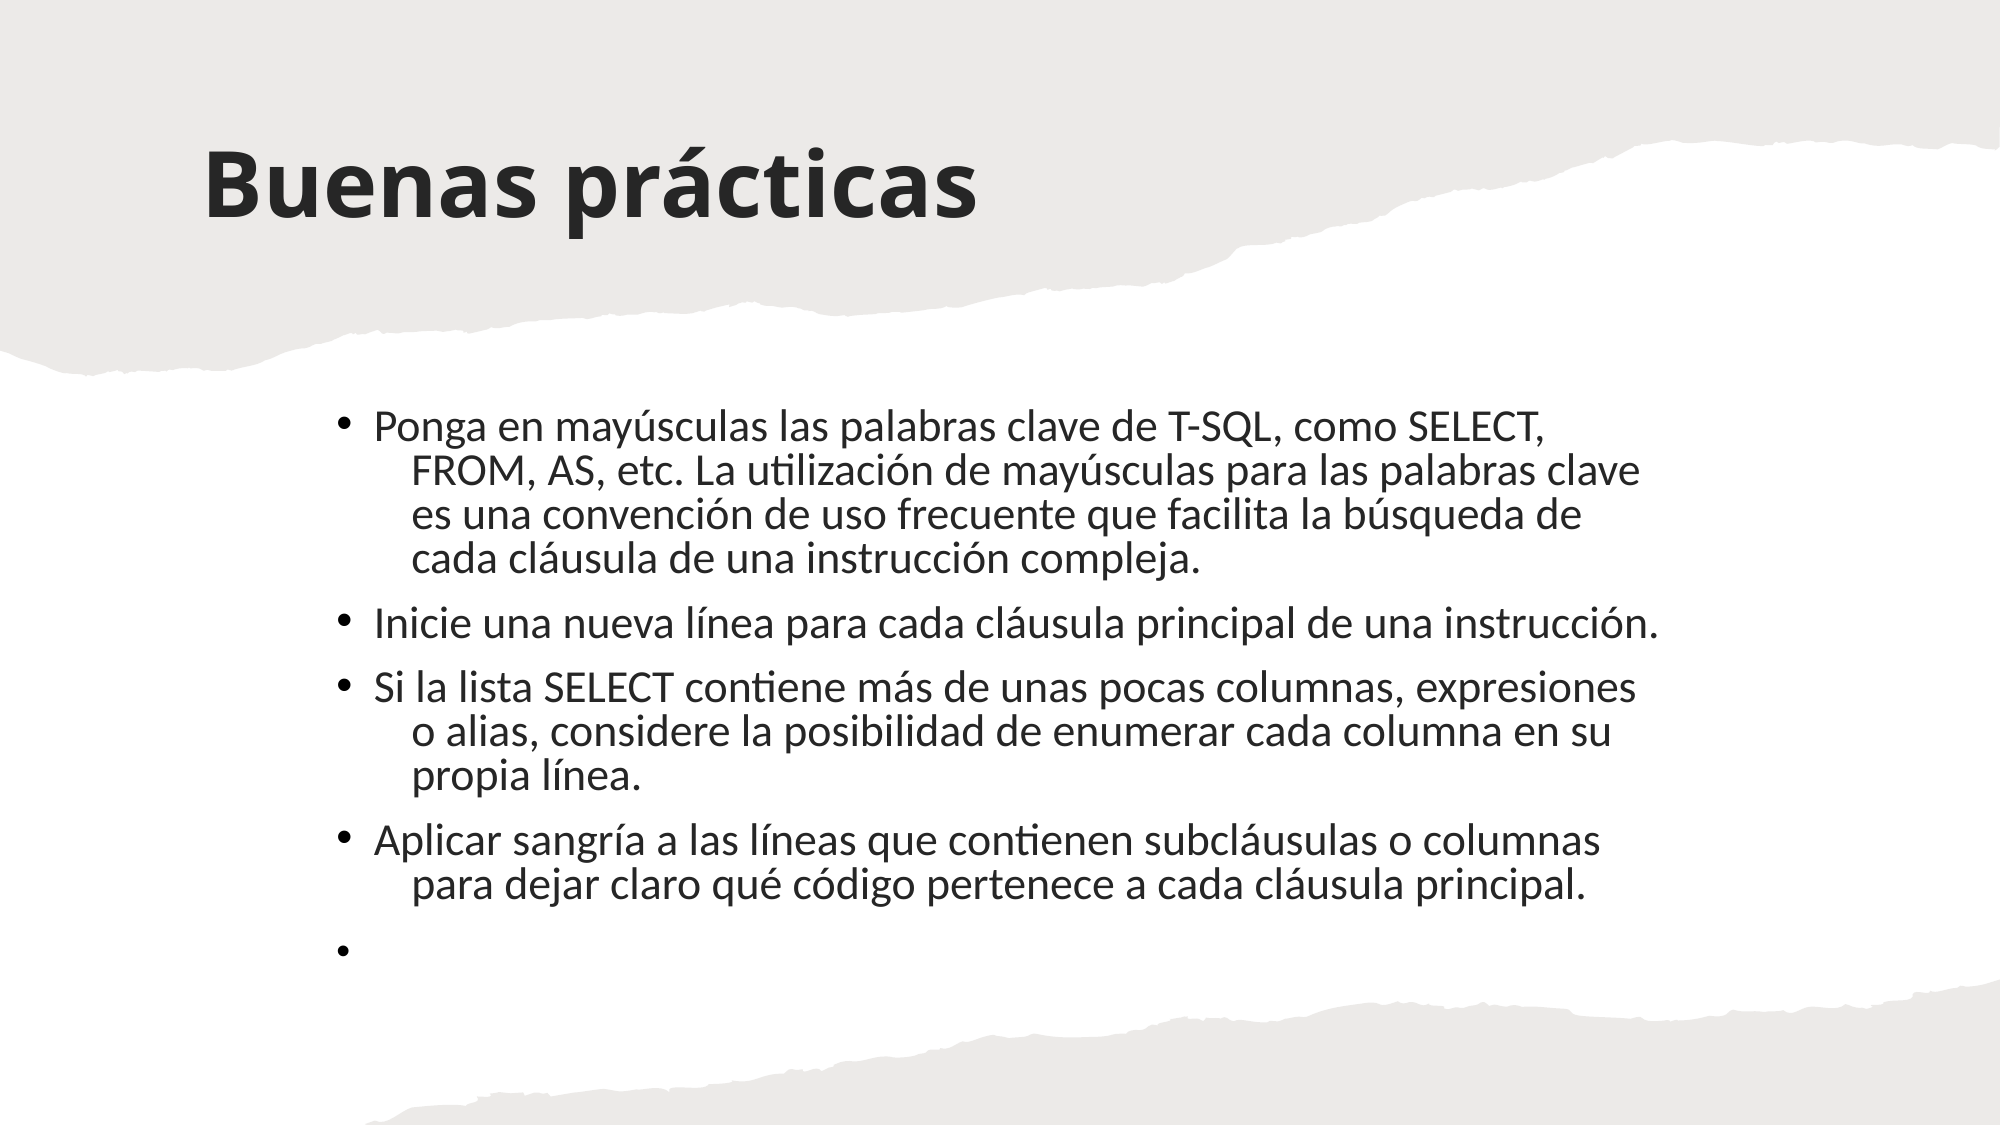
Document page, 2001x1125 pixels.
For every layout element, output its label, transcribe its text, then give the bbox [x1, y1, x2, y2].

text_box [0, 0, 2000, 1125]
title Buenas prácticas [186, 90, 1752, 286]
list Ponga en mayúsculas las palabras clave de T-SQL, como SELECT, FROM, AS, etc. La utilización de mayúsculas para las palabras clave es una convención de uso frecuente que facilita la búsqueda de cada cláusula de una instrucción compleja. Inicie una nueva línea para cada cláusula principal de una instrucción. Si la lista SELECT contiene más de unas pocas columnas, expresiones o alias, considere la posibilidad de enumerar cada columna en su propia línea. Aplicar sangría a las líneas que contienen subcláusulas o columnas para dejar claro qué código pertenece a cada cláusula principal. [321, 398, 1679, 944]
